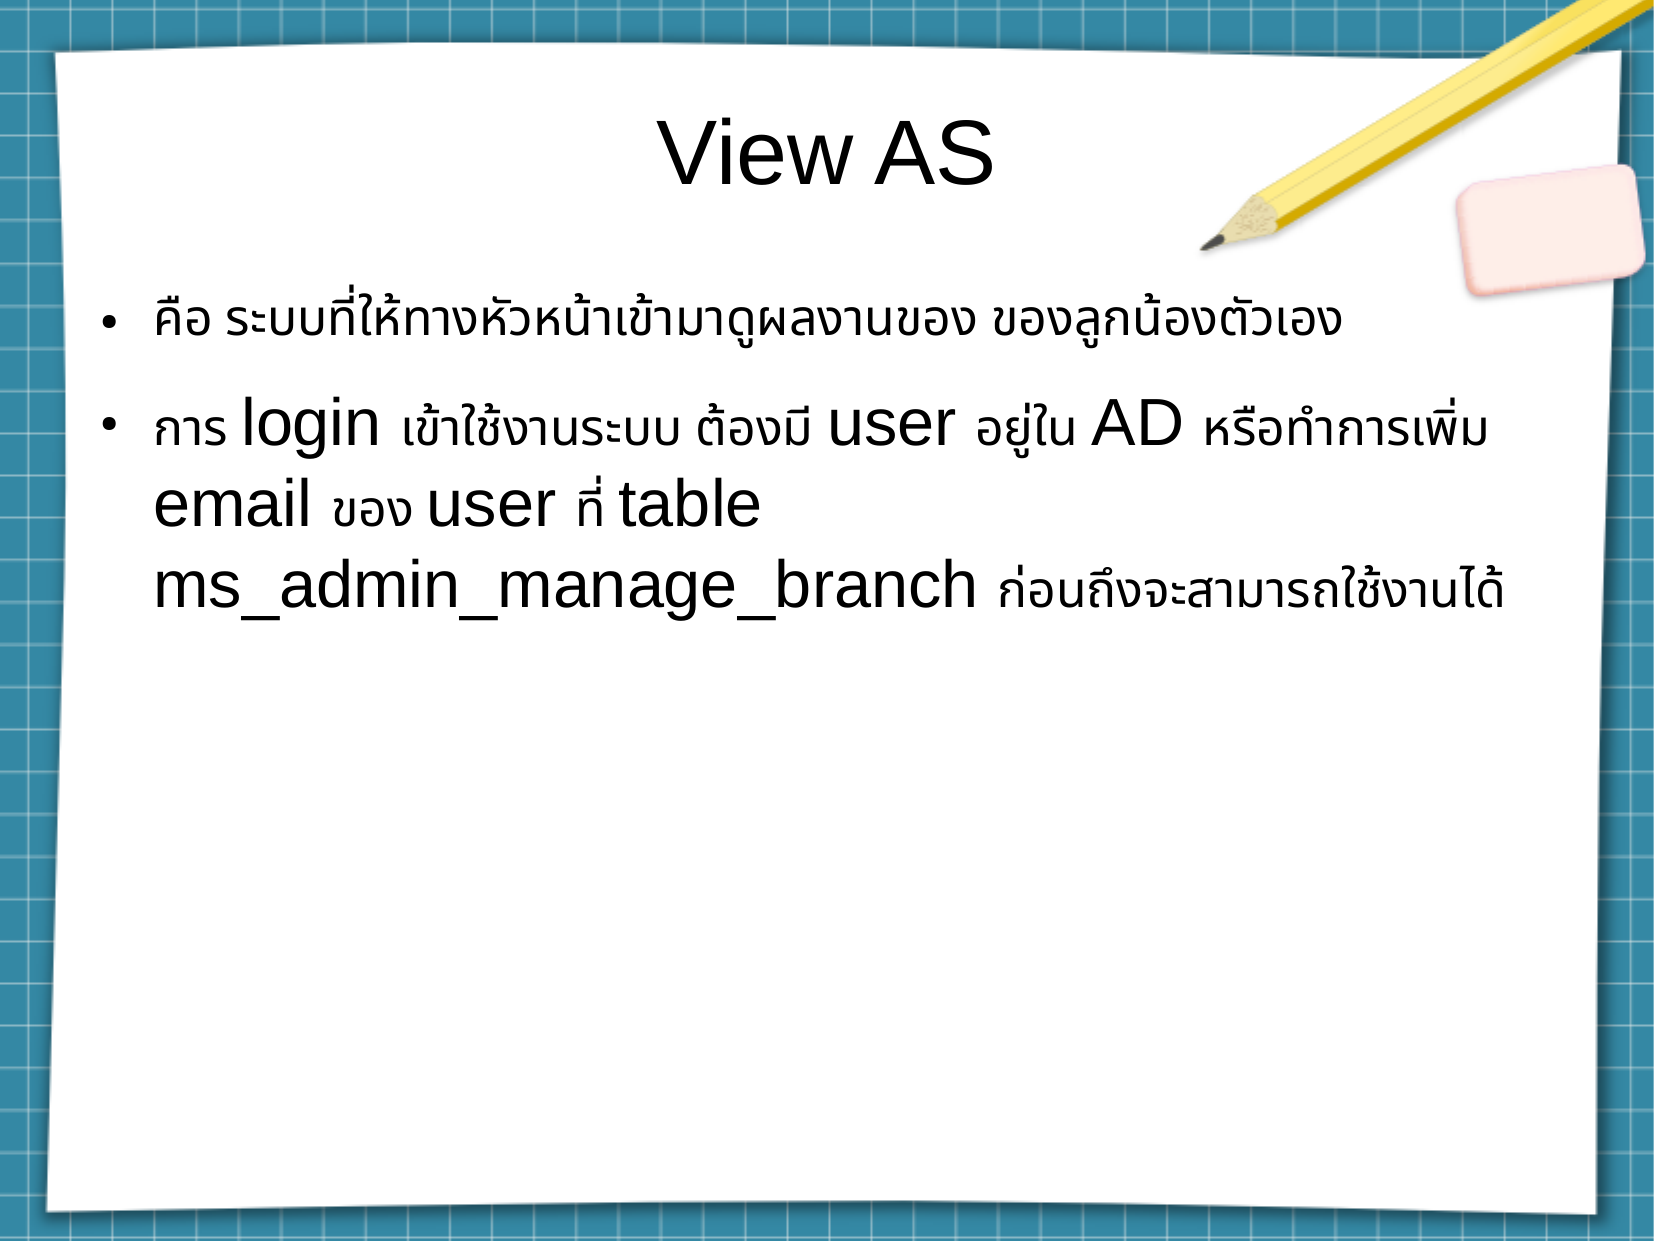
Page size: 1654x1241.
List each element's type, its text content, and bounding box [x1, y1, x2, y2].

title View AS [82, 49, 1571, 257]
list คือ ระบบที่ให้ทางหัวหน้าเข้ามาดูผลงานของ ของลูกน้องตัวเอง การ login เข้าใช้งานระบบ ต้องมี user อยู่ใน AD หรือทำการเพิ่ม email ของ user ที่ table ms_admin_manage_branch ก่อนถึงจะสามารถใช้งานได้ [82, 290, 1571, 1010]
picture [0, 0, 1654, 1241]
